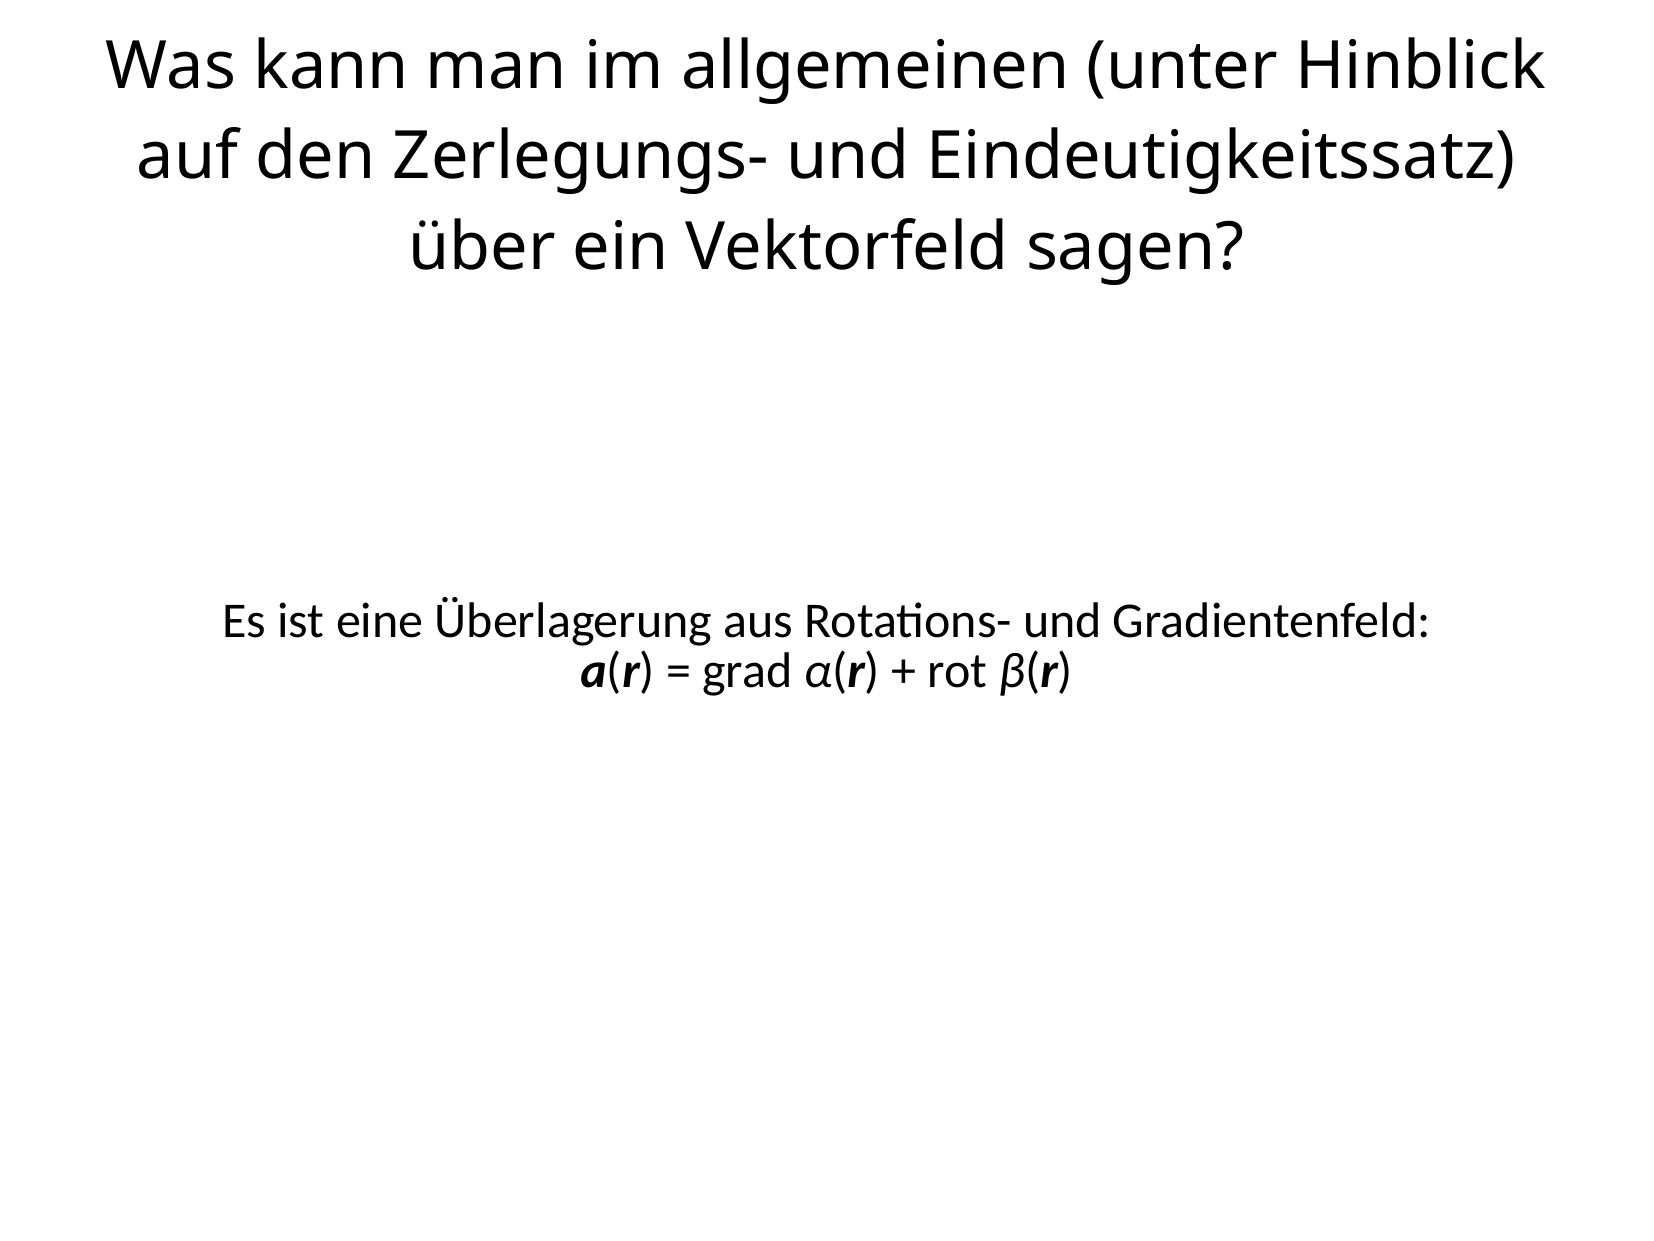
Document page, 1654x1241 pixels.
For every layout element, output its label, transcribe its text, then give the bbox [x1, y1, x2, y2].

title Was kann man im allgemeinen (unter Hinblick auf den Zerlegungs- und Eindeutigkeitssatz) über ein Vektorfeld sagen? [82, 19, 1571, 287]
subtitle Es ist eine Überlagerung aus Rotations- und Gradientenfeld: a(r) = grad α(r) + rot β(r) [82, 290, 1571, 1010]
